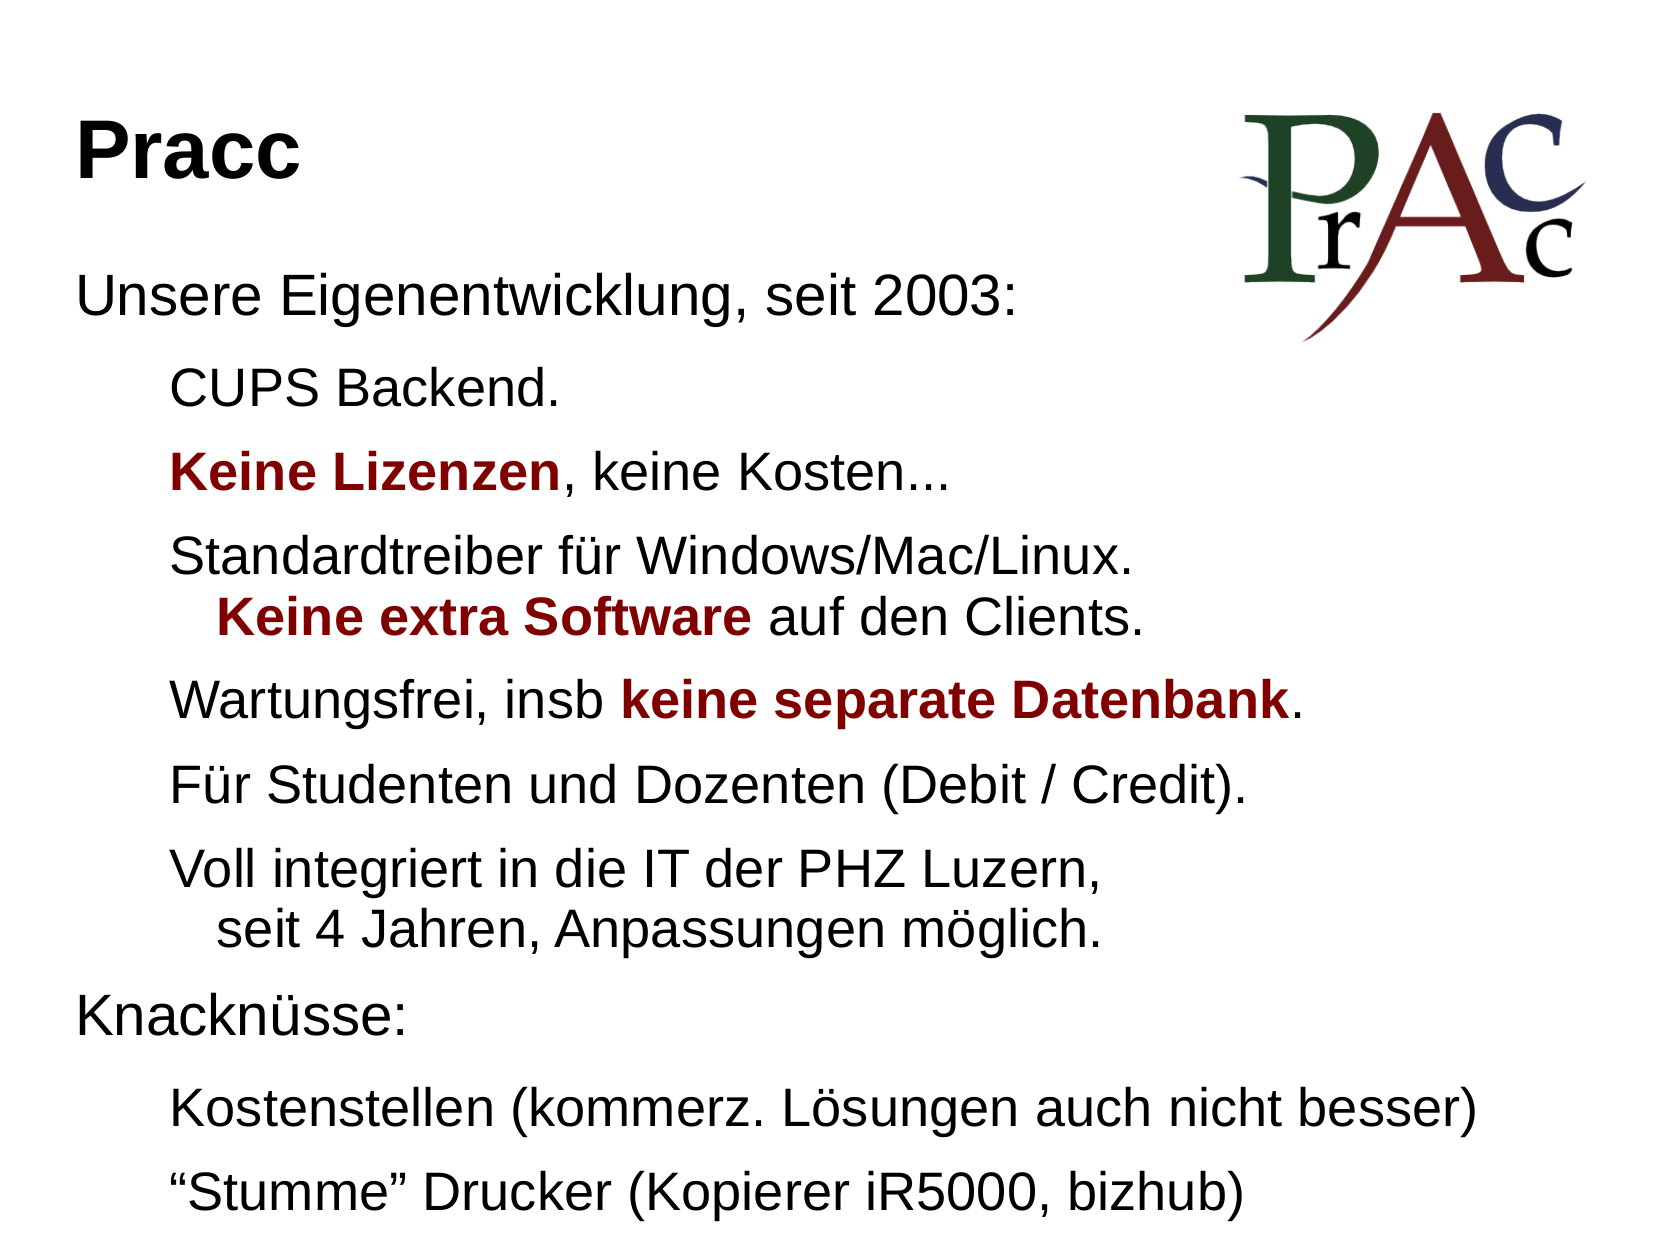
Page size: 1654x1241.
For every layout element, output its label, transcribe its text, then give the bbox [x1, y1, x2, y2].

picture [1212, 74, 1613, 342]
list Unsere Eigenentwicklung, seit 2003: CUPS Backend. Keine Lizenzen, keine Kosten... Standardtreiber für Windows/Mac/Linux. Keine extra Software auf den Clients. Wartungsfrei, insb keine separate Datenbank. Für Studenten und Dozenten (Debit / Credit). Voll integriert in die IT der PHZ Luzern, seit 4 Jahren, Anpassungen möglich. Knacknüsse: Kostenstellen (kommerz. Lösungen auch nicht besser) “Stumme” Drucker (Kopierer iR5000, bizhub) [75, 262, 1576, 1223]
title Pracc [75, 44, 1576, 256]
